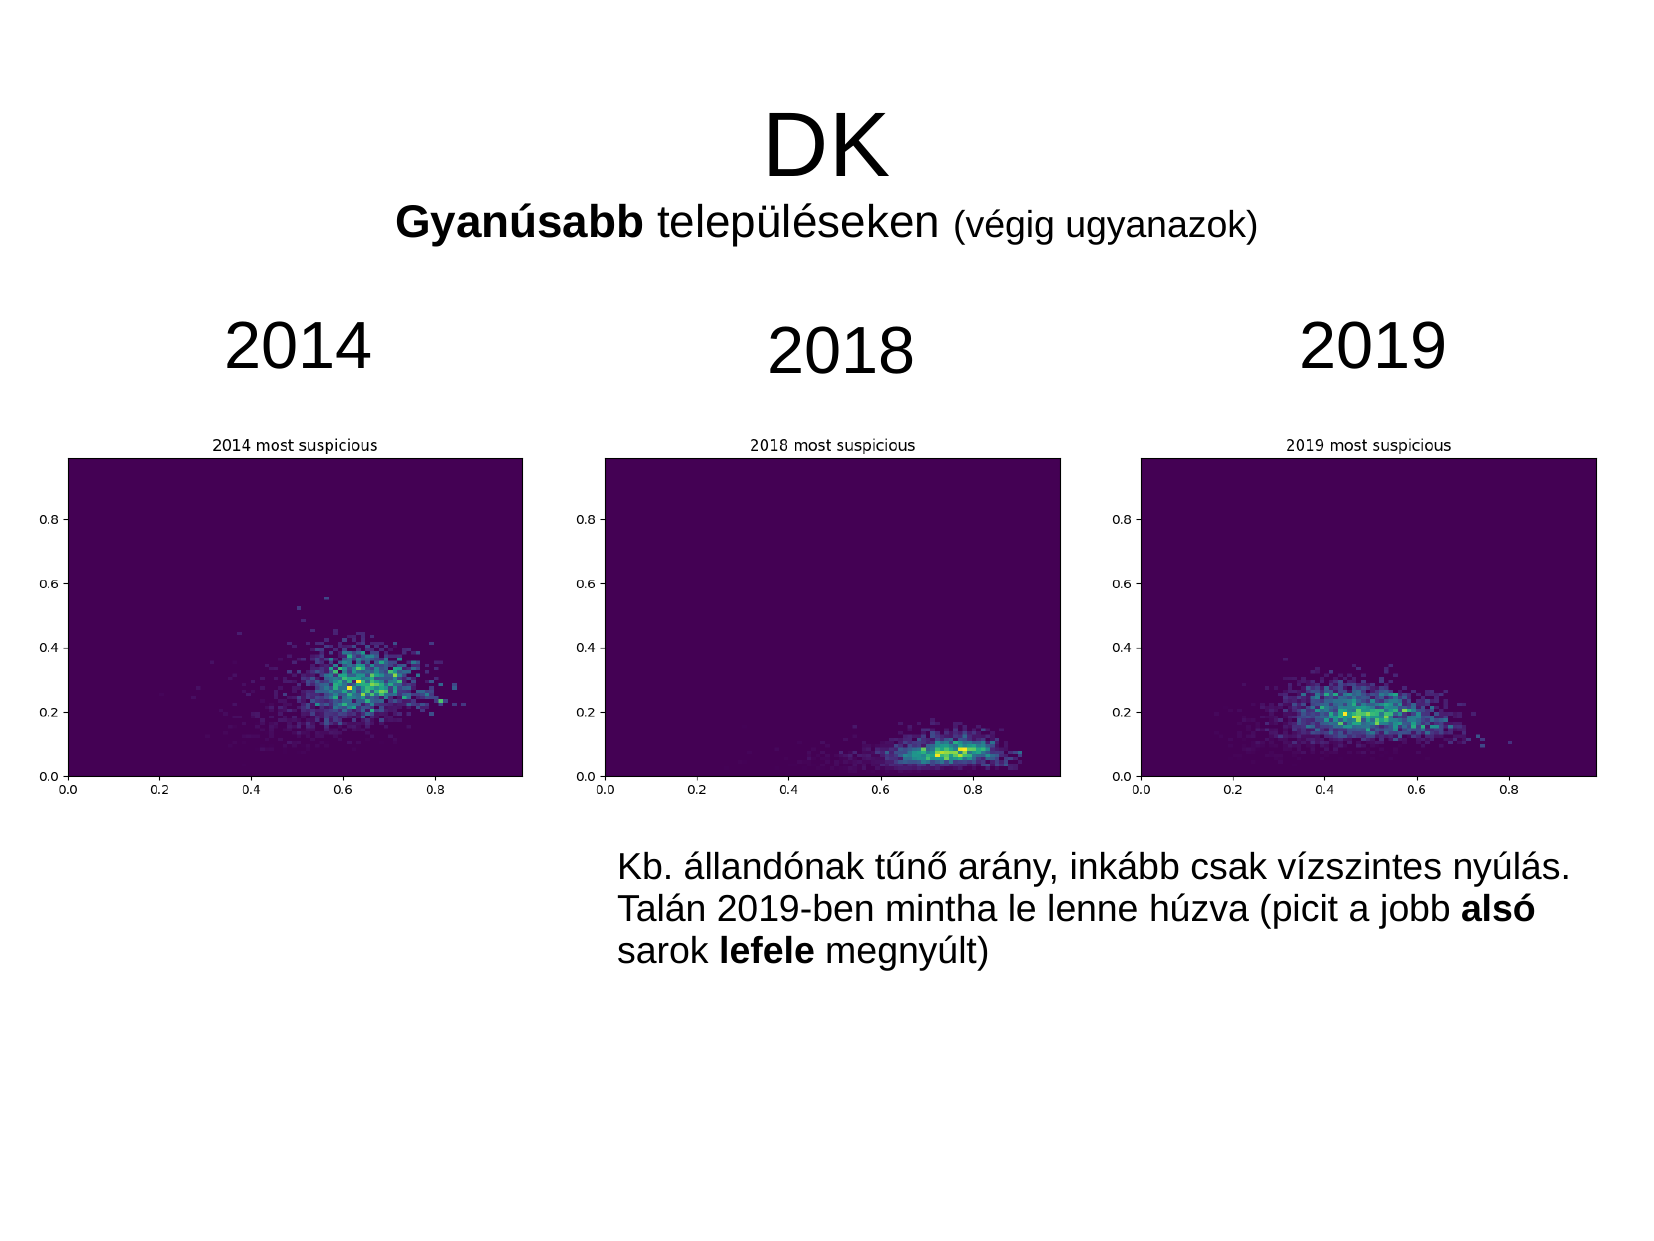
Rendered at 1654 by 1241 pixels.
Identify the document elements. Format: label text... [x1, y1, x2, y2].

list 2019 [1228, 307, 1477, 384]
picture [0, 408, 1654, 821]
list 2018 [696, 312, 945, 389]
text_box Kb. állandónak tűnő arány, inkább csak vízszintes nyúlás. Talán 2019-ben mintha le lenne húzva (picit a jobb alsó sarok lefele megnyúlt) [602, 838, 1595, 980]
title DK Gyanúsabb településeken (végig ugyanazok) [82, 67, 1571, 275]
list 2014 [153, 307, 402, 384]
